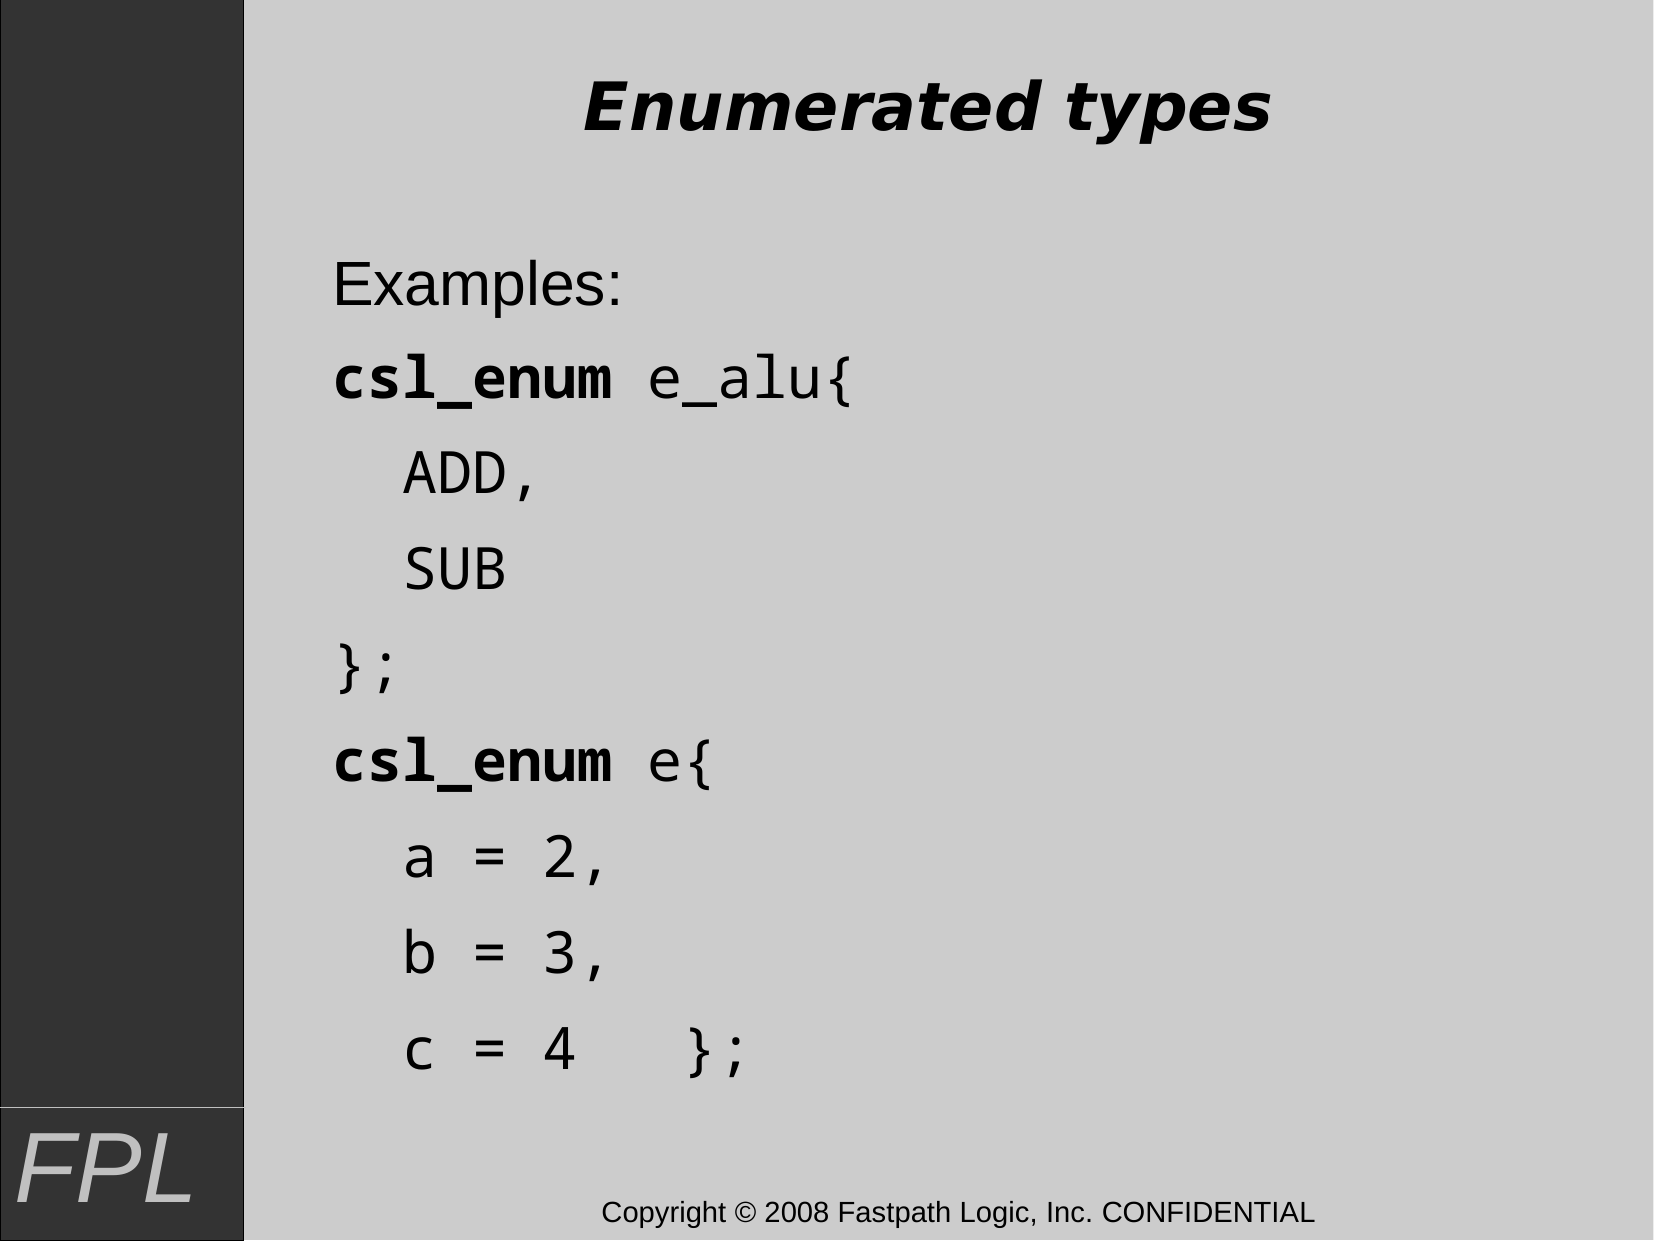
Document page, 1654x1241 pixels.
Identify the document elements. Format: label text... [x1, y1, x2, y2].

subtitle Examples: csl_enum e_alu{ ADD, SUB }; csl_enum e{ a = 2, b = 3, c = 4 }; [314, 136, 1627, 1200]
title Enumerated types [377, 0, 1480, 136]
